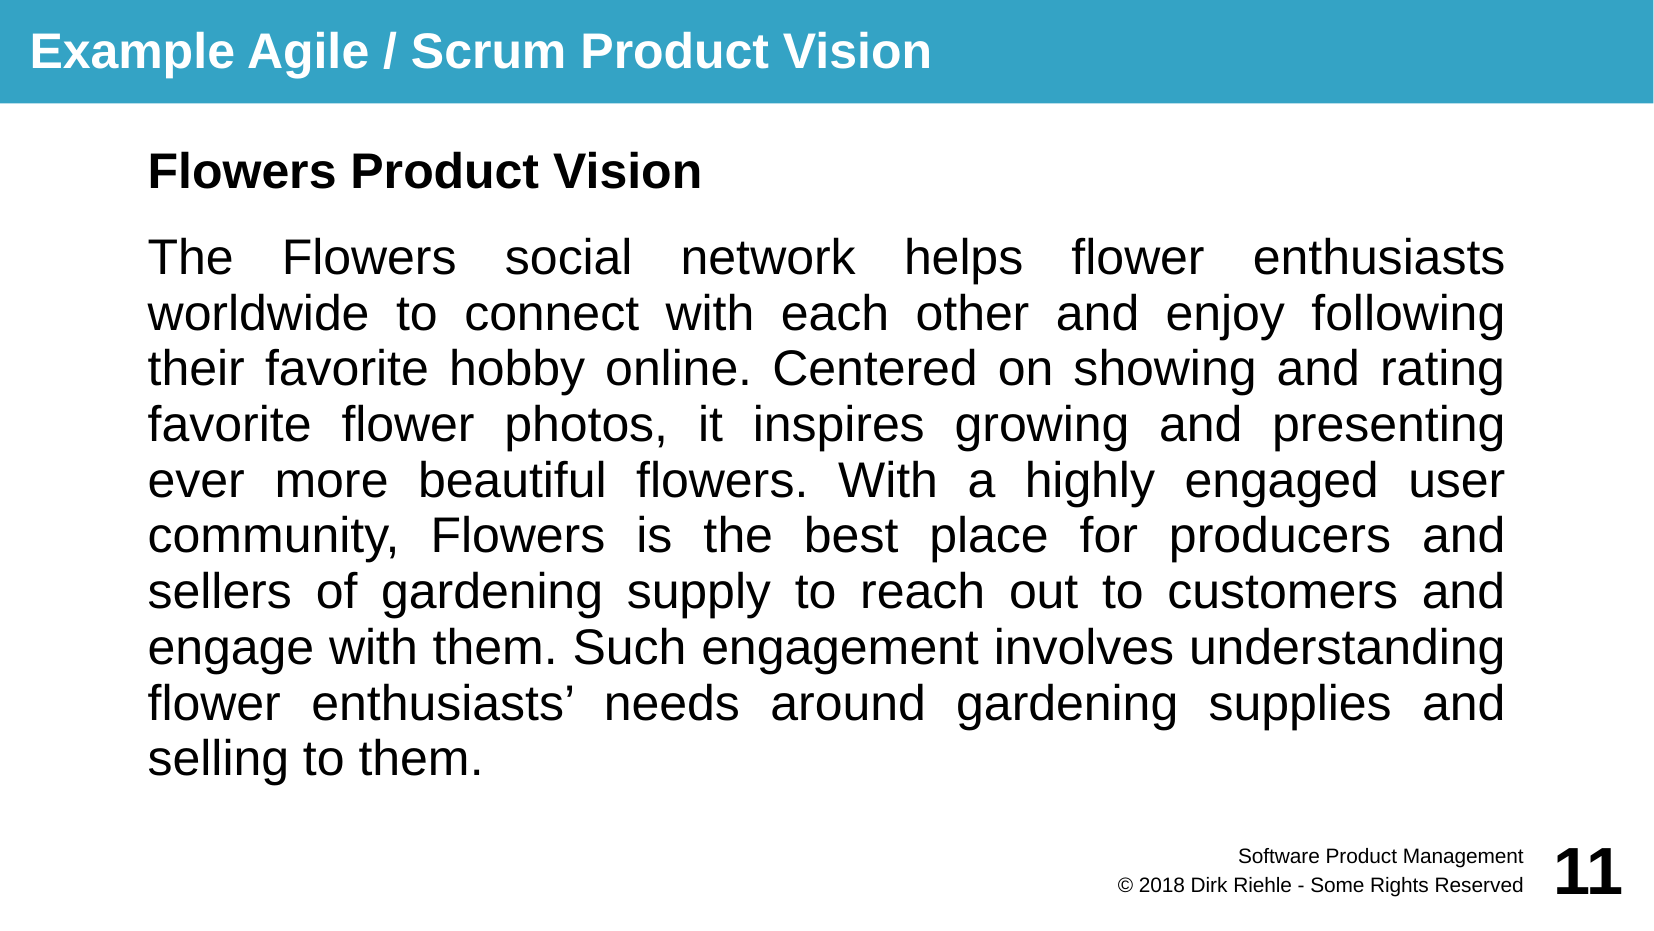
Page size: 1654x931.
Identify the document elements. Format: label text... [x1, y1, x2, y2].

title Example Agile / Scrum Product Vision [0, 0, 1654, 104]
subtitle Flowers Product Vision The Flowers social network helps flower enthusiasts worldwide to connect with each other and enjoy following their favorite hobby online. Centered on showing and rating favorite flower photos, it inspires growing and presenting ever more beautiful flowers. With a highly engaged user community, Flowers is the best place for producers and sellers of gardening supply to reach out to customers and engage with them. Such engagement involves understanding flower enthusiasts’ needs around gardening supplies and selling to them. [29, 132, 1625, 798]
